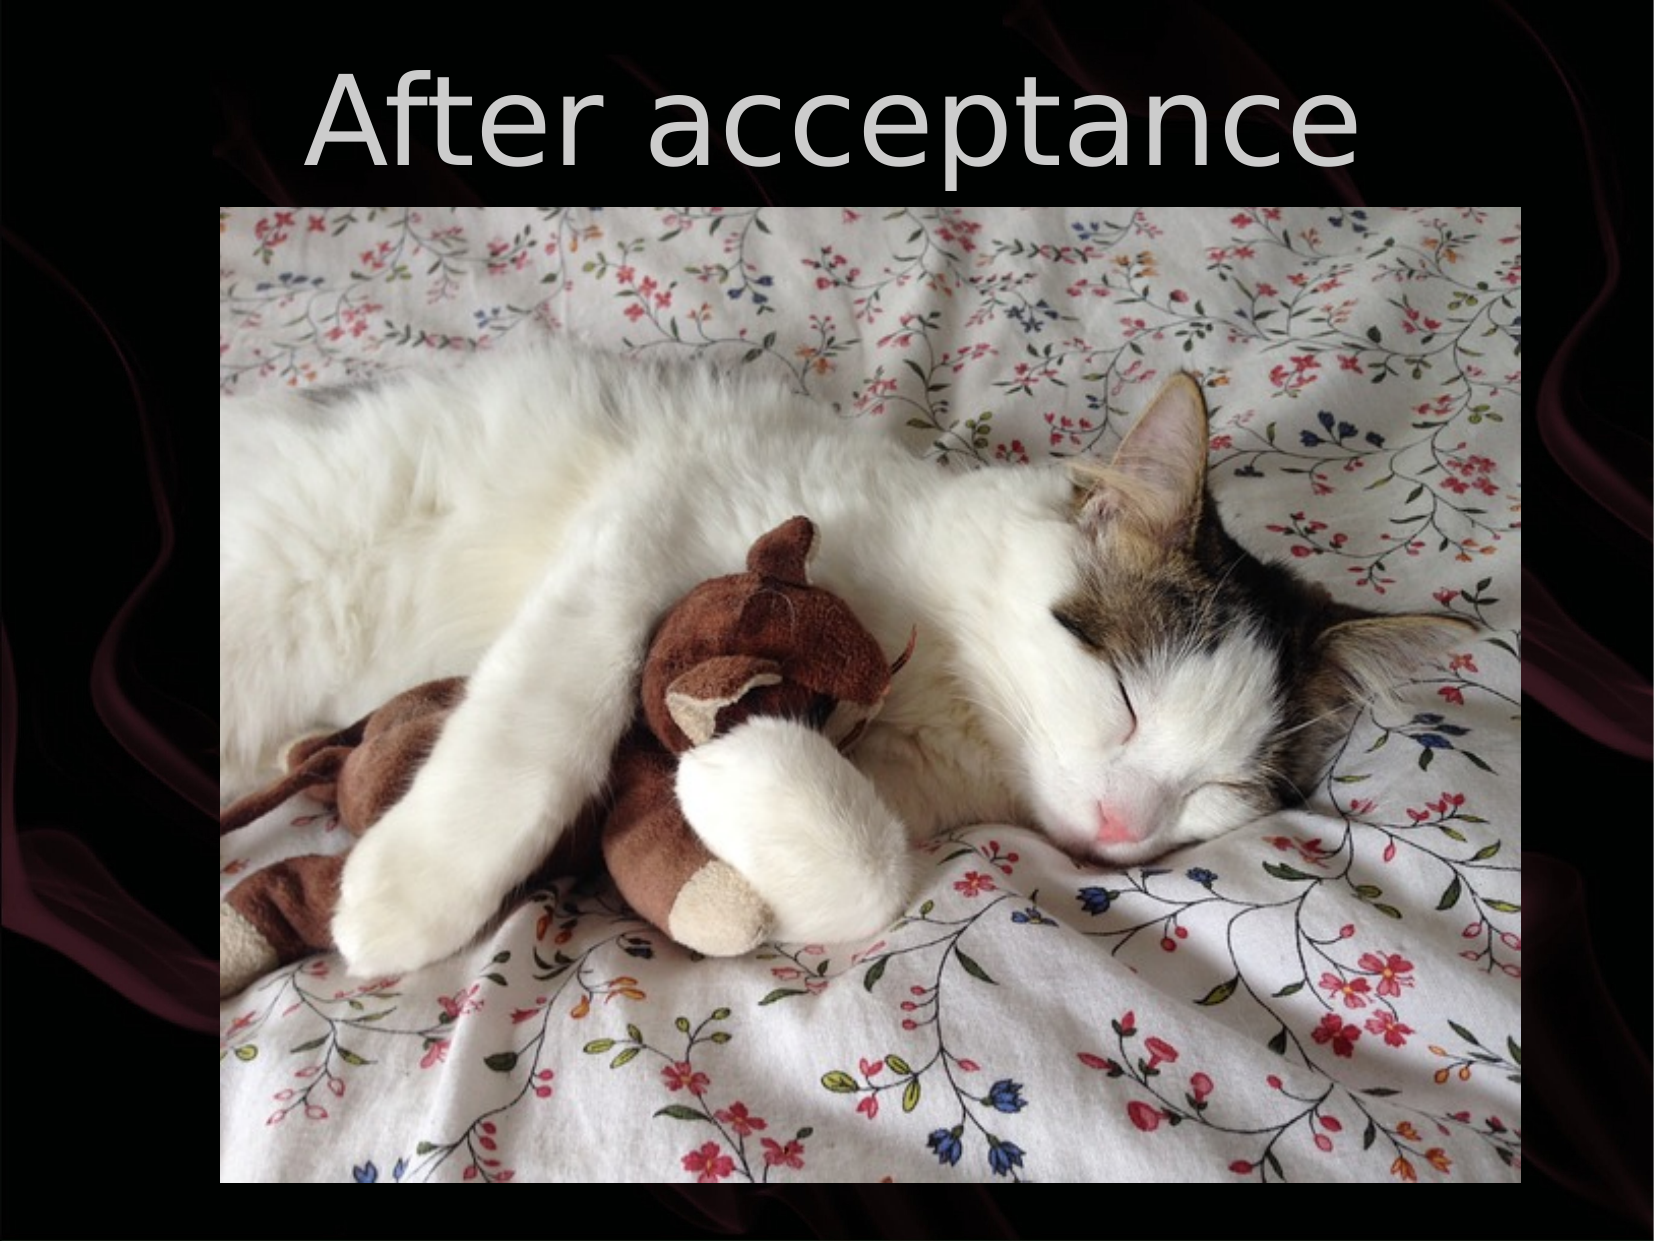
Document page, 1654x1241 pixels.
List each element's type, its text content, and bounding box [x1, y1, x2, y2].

title After acceptance [90, 45, 1579, 200]
picture [0, 0, 1654, 1241]
